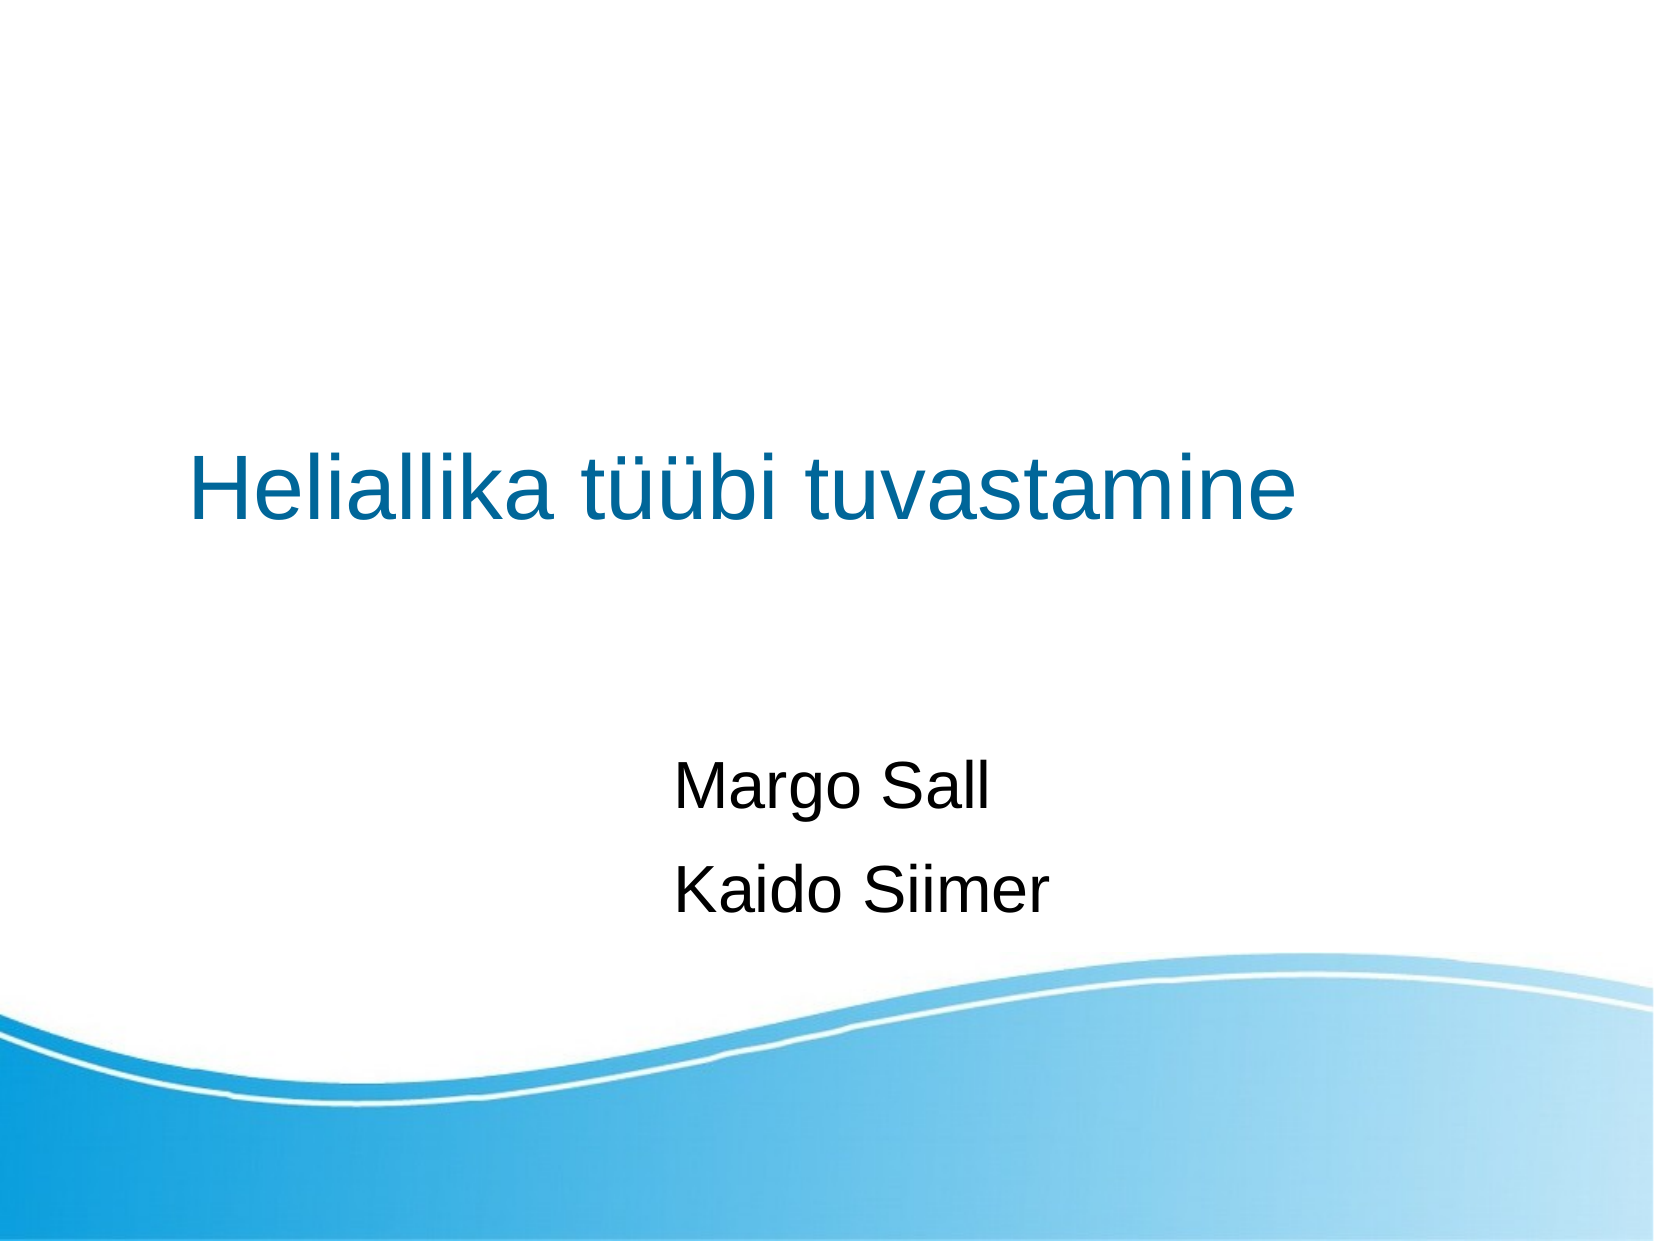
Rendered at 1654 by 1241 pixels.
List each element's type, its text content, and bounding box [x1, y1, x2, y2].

picture [0, 952, 1654, 1241]
list Margo Sall Kaido Siimer [82, 665, 1571, 1010]
title Heliallika tüübi tuvastamine [0, 384, 1489, 592]
